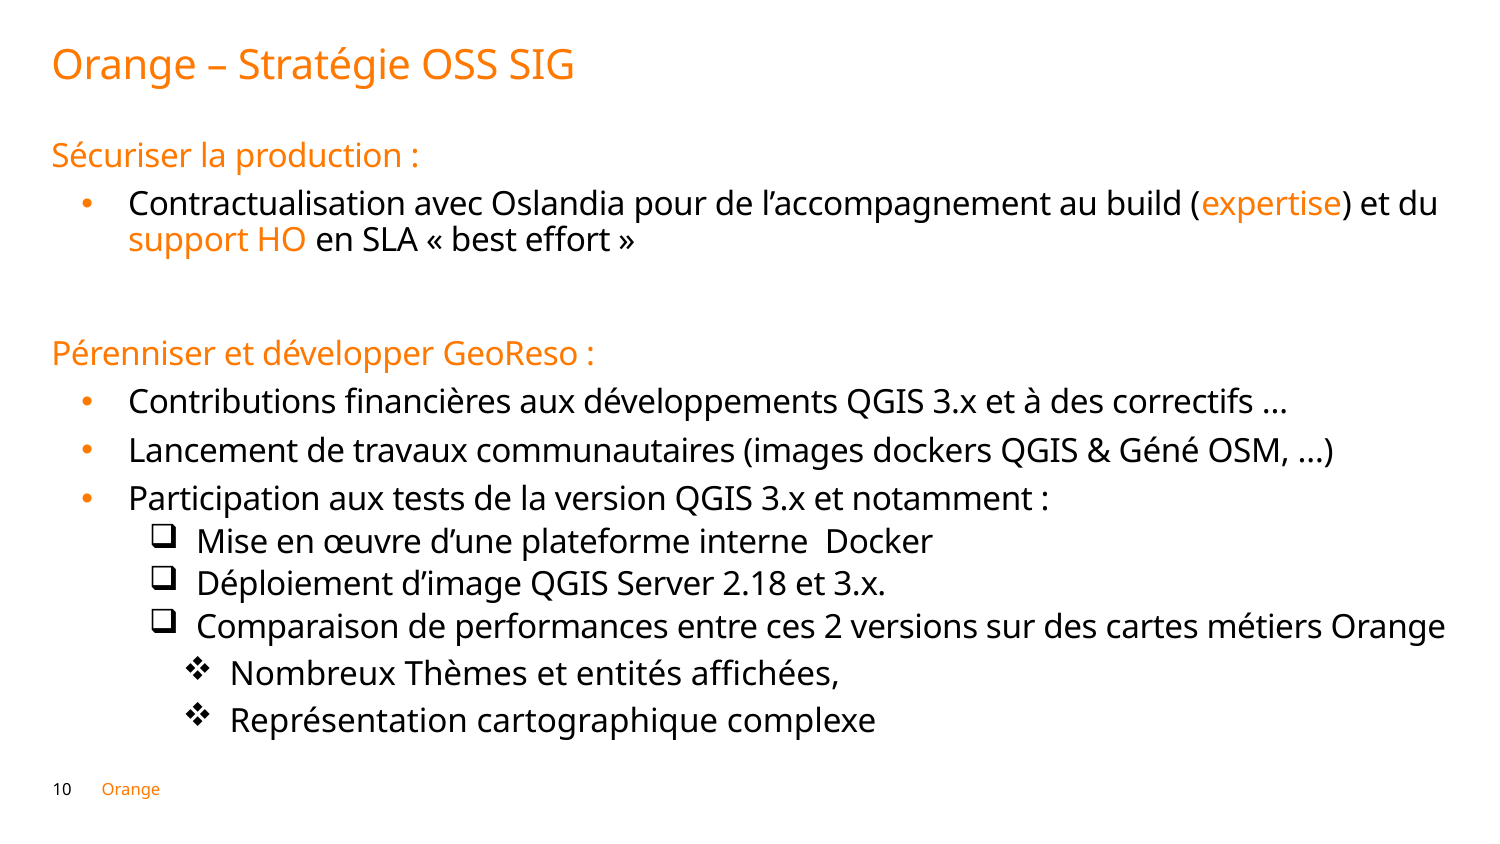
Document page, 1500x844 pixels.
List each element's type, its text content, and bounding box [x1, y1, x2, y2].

title Orange – Stratégie OSS SIG [51, 43, 1449, 166]
list Sécuriser la production : Contractualisation avec Oslandia pour de l’accompagnement au build (expertise) et du support HO en SLA « best effort » Pérenniser et développer GeoReso : Contributions financières aux développements QGIS 3.x et à des correctifs … Lancement de travaux communautaires (images dockers QGIS & Géné OSM, …) Participation aux tests de la version QGIS 3.x et notamment : Mise en œuvre d’une plateforme interne Docker Déploiement d’image QGIS Server 2.18 et 3.x. Comparaison de performances entre ces 2 versions sur des cartes métiers Orange Nombreux Thèmes et entités affichées, Représentation cartographique complexe [51, 166, 1449, 747]
